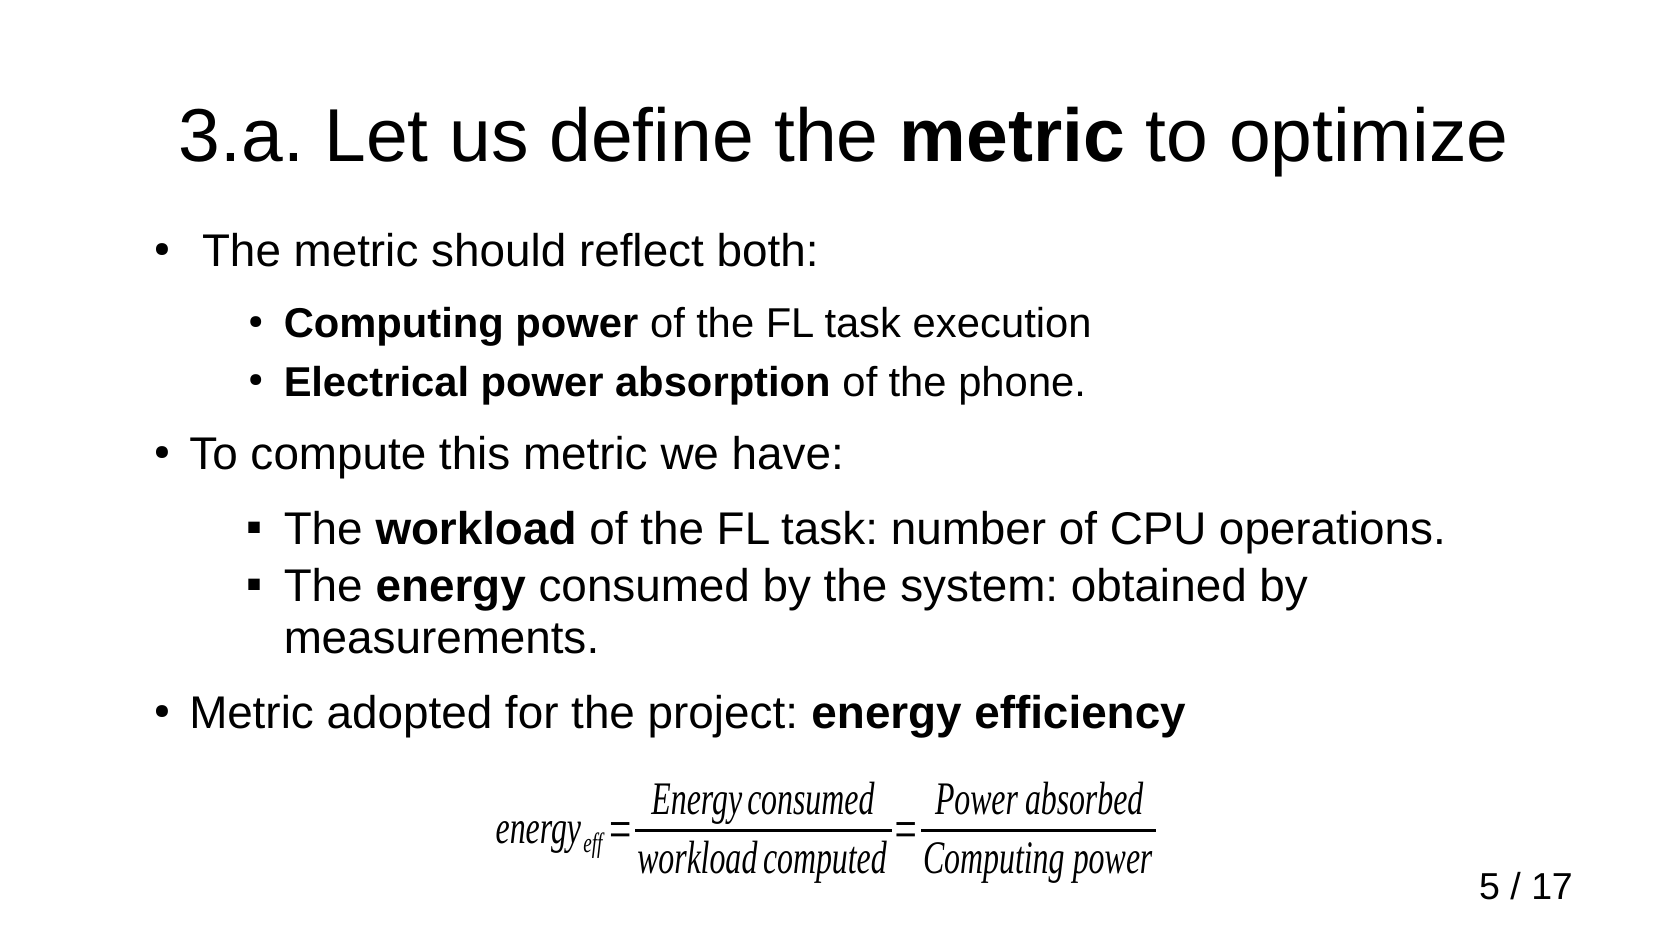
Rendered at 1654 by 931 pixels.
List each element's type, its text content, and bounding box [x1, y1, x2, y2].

title 3.a. Let us define the metric to optimize [112, 37, 1576, 233]
subtitle The metric should reflect both: Computing power of the FL task execution Electrical power absorption of the phone. To compute this metric we have: The workload of the FL task: number of CPU operations. The energy consumed by the system: obtained by measurements. Metric adopted for the project: energy efficiency [153, 225, 1457, 738]
text_box 5 / 17 [1464, 858, 1652, 929]
chart [487, 773, 1166, 885]
